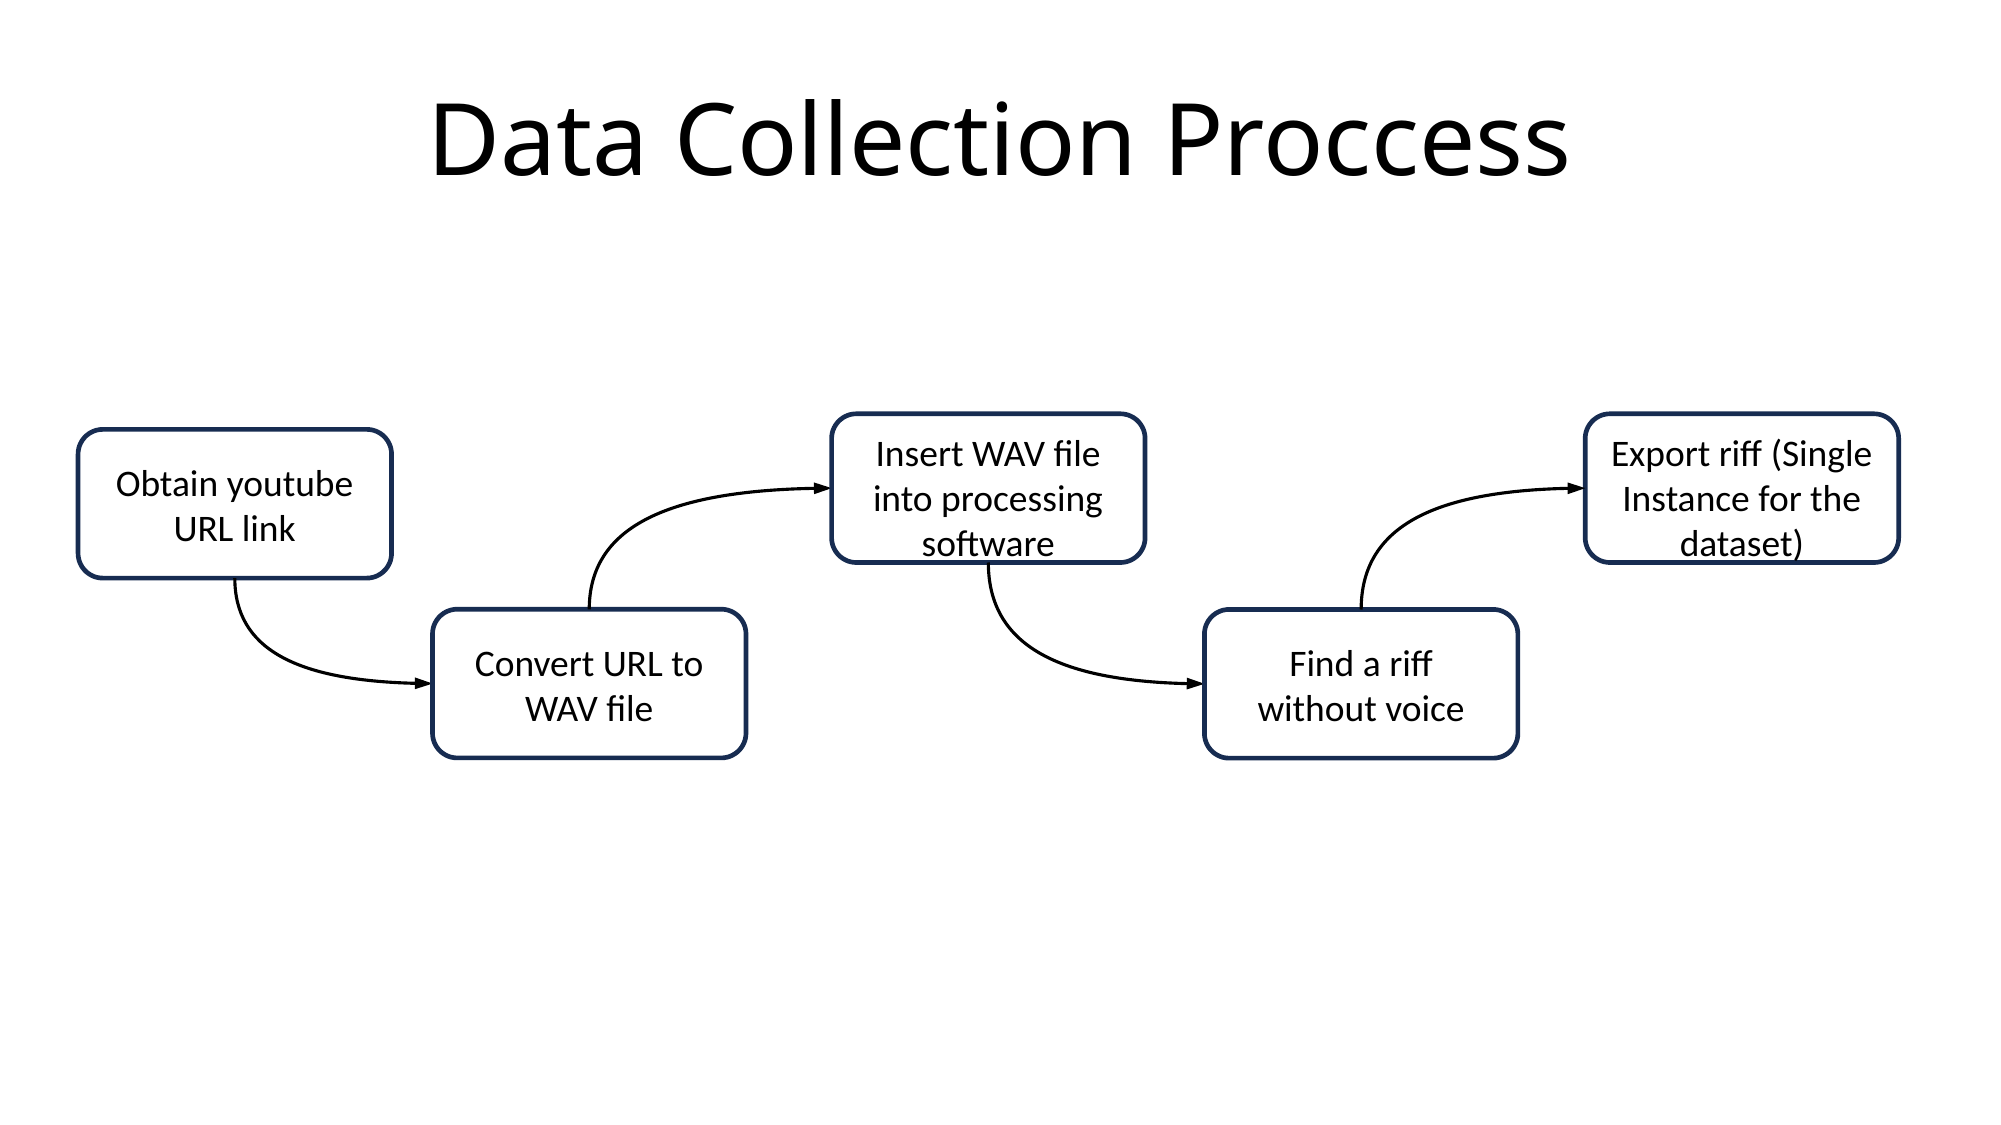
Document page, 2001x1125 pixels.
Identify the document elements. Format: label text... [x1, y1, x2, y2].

title Data Collection Proccess [137, 59, 1863, 226]
text_box Convert URL to WAV file [432, 609, 746, 758]
text_box Find a riff without voice [1204, 609, 1518, 759]
text_box Insert WAV file into processing software [831, 413, 1146, 563]
text_box Obtain youtube URL link [78, 429, 392, 579]
text_box Export riff (Single Instance for the dataset) [1585, 413, 1899, 563]
